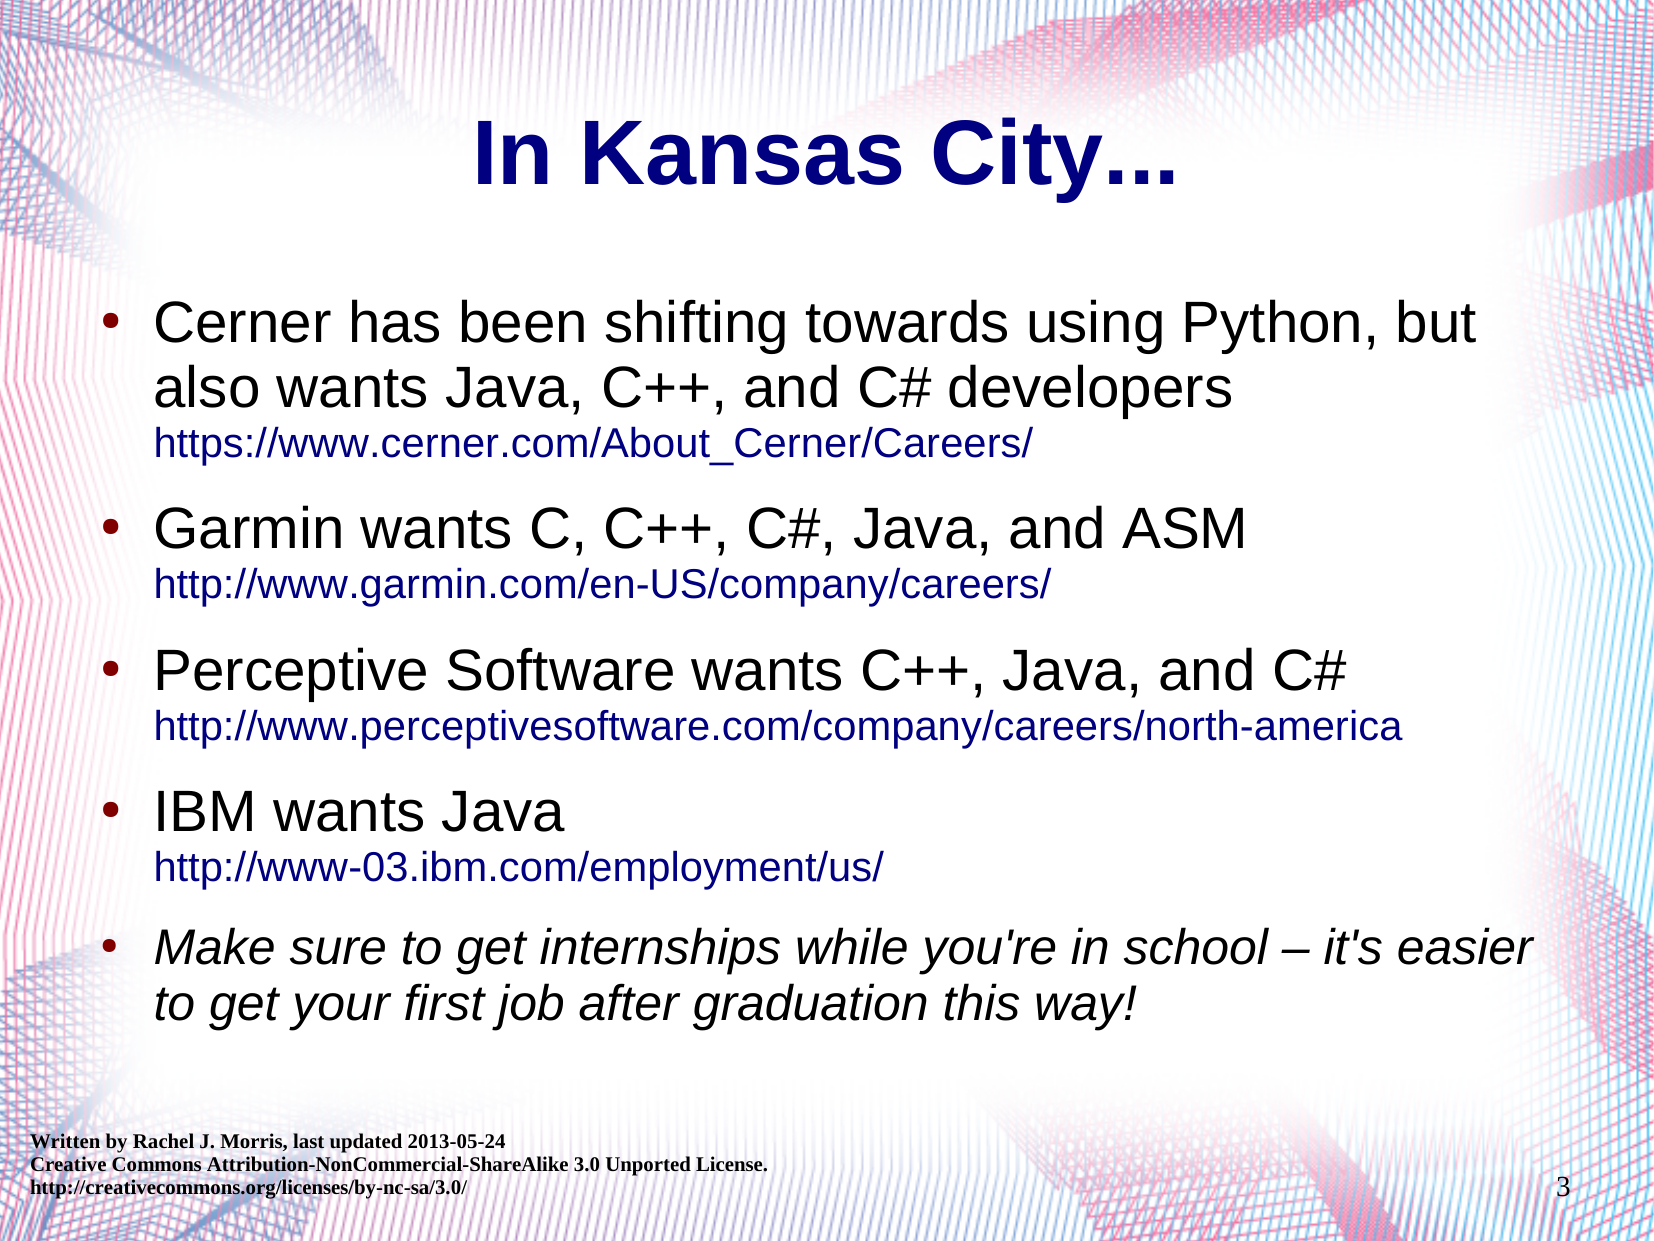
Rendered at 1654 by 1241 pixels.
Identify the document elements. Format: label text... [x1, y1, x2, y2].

title In Kansas City... [82, 49, 1571, 257]
list Cerner has been shifting towards using Python, but also wants Java, C++, and C# developers https://www.cerner.com/About_Cerner/Careers/ Garmin wants C, C++, C#, Java, and ASM http://www.garmin.com/en-US/company/careers/ Perceptive Software wants C++, Java, and C# http://www.perceptivesoftware.com/company/careers/north-america IBM wants Java http://www-03.ibm.com/employment/us/ Make sure to get internships while you're in school – it's easier to get your first job after graduation this way! [82, 290, 1571, 1036]
picture [0, 0, 1654, 1241]
